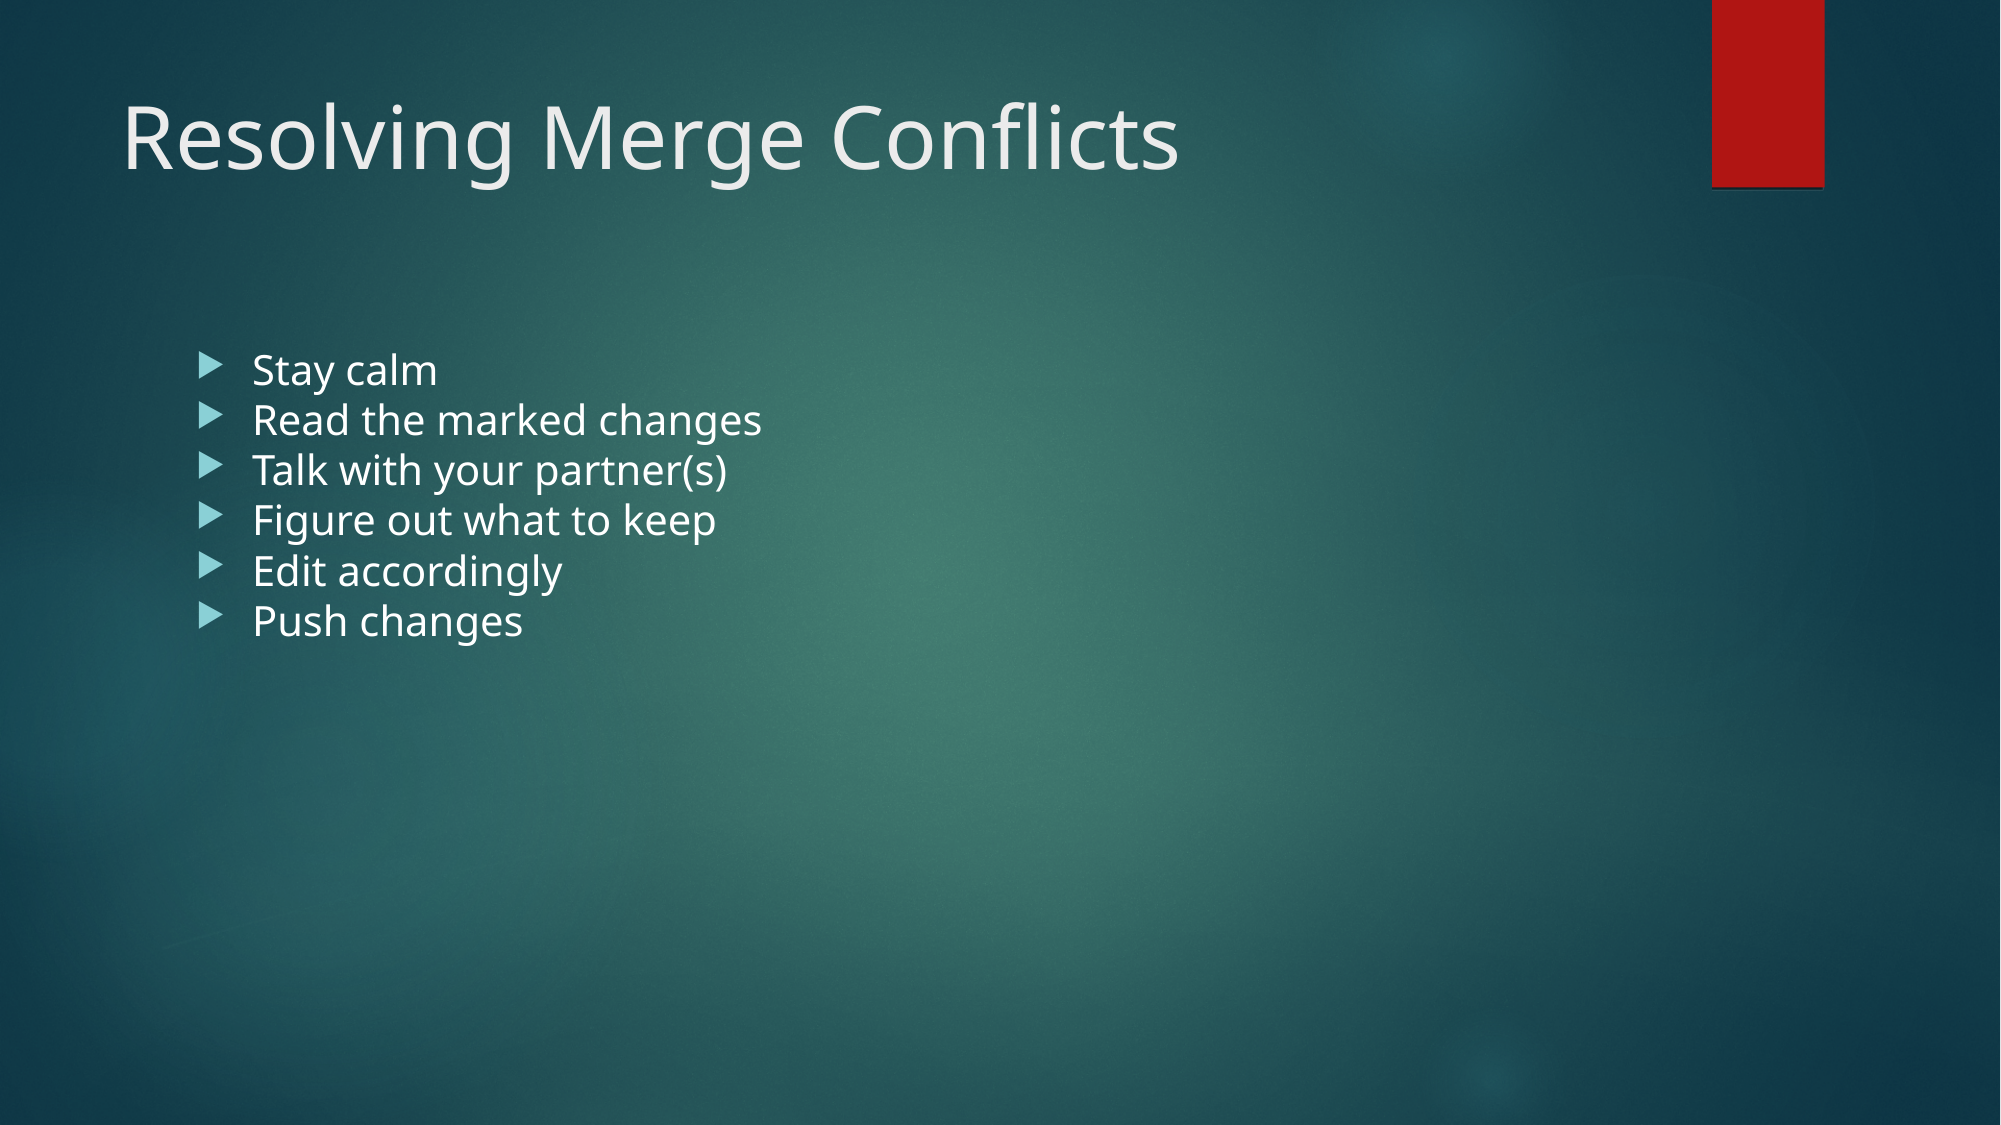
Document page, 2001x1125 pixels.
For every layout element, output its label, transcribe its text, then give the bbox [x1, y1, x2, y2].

text_box Resolving Merge Conflicts [106, 74, 1649, 304]
text_box Stay calm Read the marked changes Talk with your partner(s) Figure out what to keep Edit accordingly Push changes [181, 336, 1649, 1025]
picture [0, 0, 2001, 1125]
